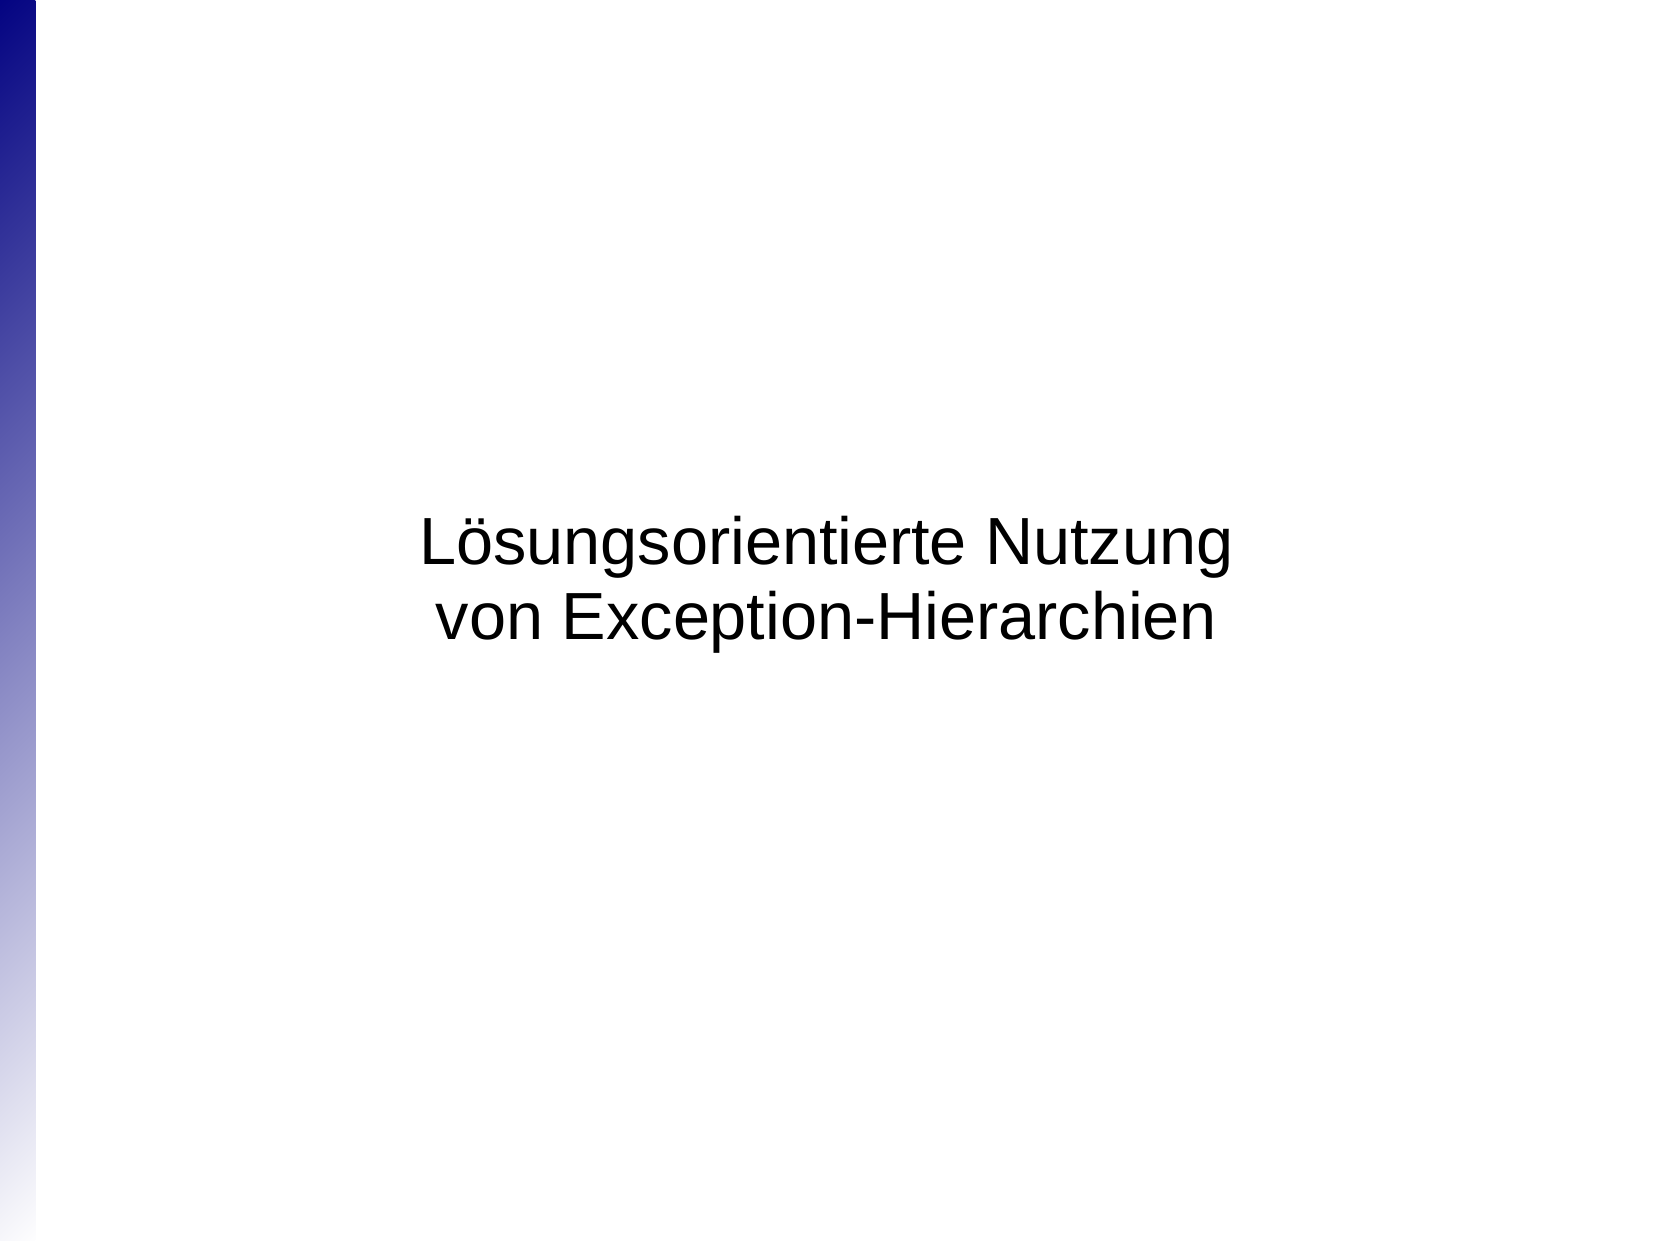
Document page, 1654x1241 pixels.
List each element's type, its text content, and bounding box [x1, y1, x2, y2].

subtitle Lösungsorientierte Nutzung von Exception-Hierarchien [82, 49, 1571, 1109]
